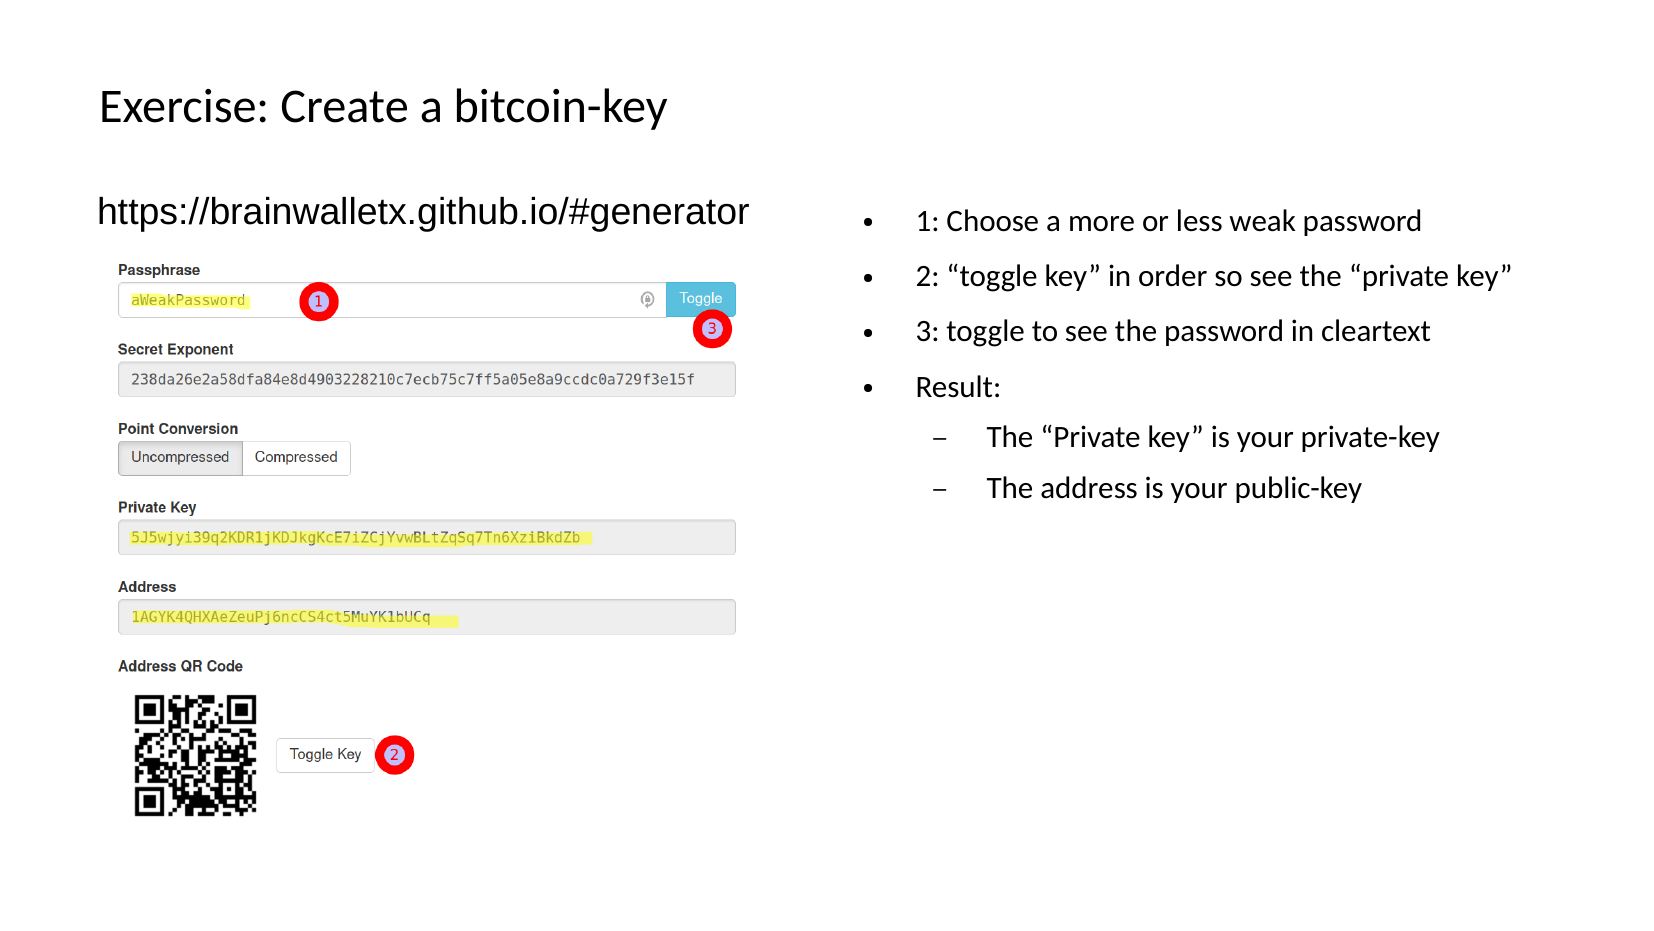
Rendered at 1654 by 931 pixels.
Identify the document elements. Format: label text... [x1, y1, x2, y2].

title Exercise: Create a bitcoin-key [99, 27, 1555, 193]
text_box https://brainwalletx.github.io/#generator [82, 183, 766, 241]
list 1: Choose a more or less weak password 2: “toggle key” in order so see the “private key” 3: toggle to see the password in cleartext Result: The “Private key” is your private-key The address is your public-key [844, 207, 1558, 780]
picture [104, 254, 751, 827]
